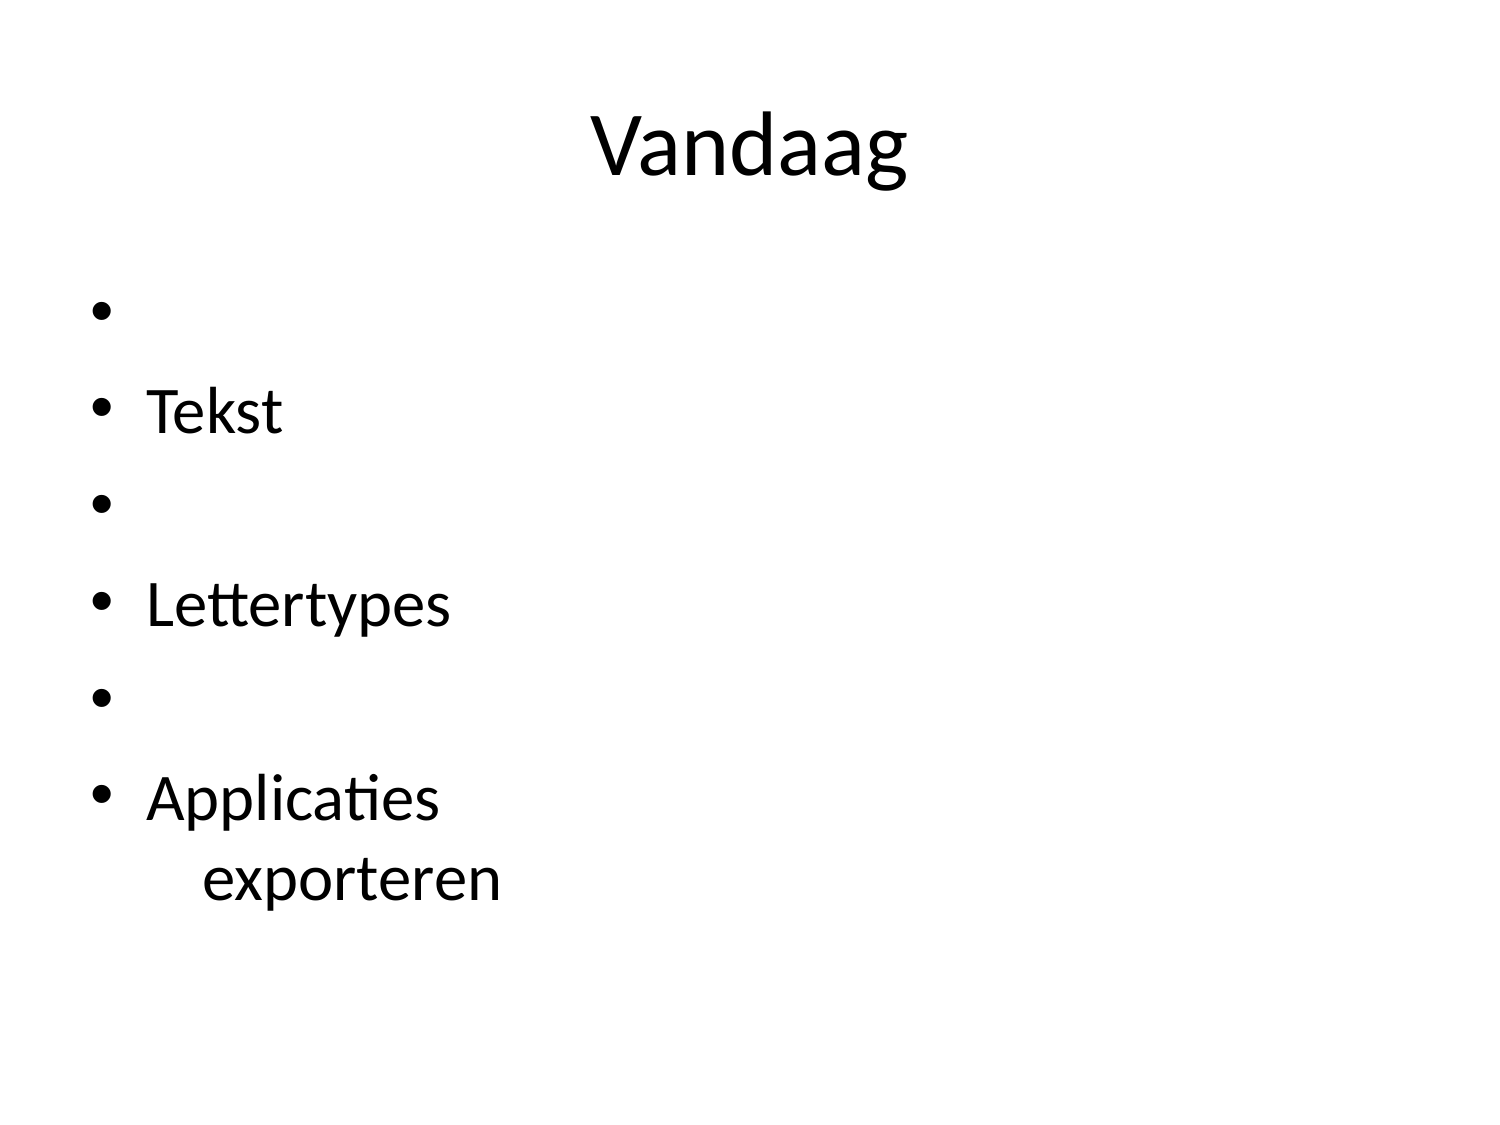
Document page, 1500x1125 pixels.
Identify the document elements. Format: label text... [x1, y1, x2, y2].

list Tekst Lettertypes Applicaties exporteren [75, 262, 715, 1005]
title Vandaag [75, 45, 1426, 233]
